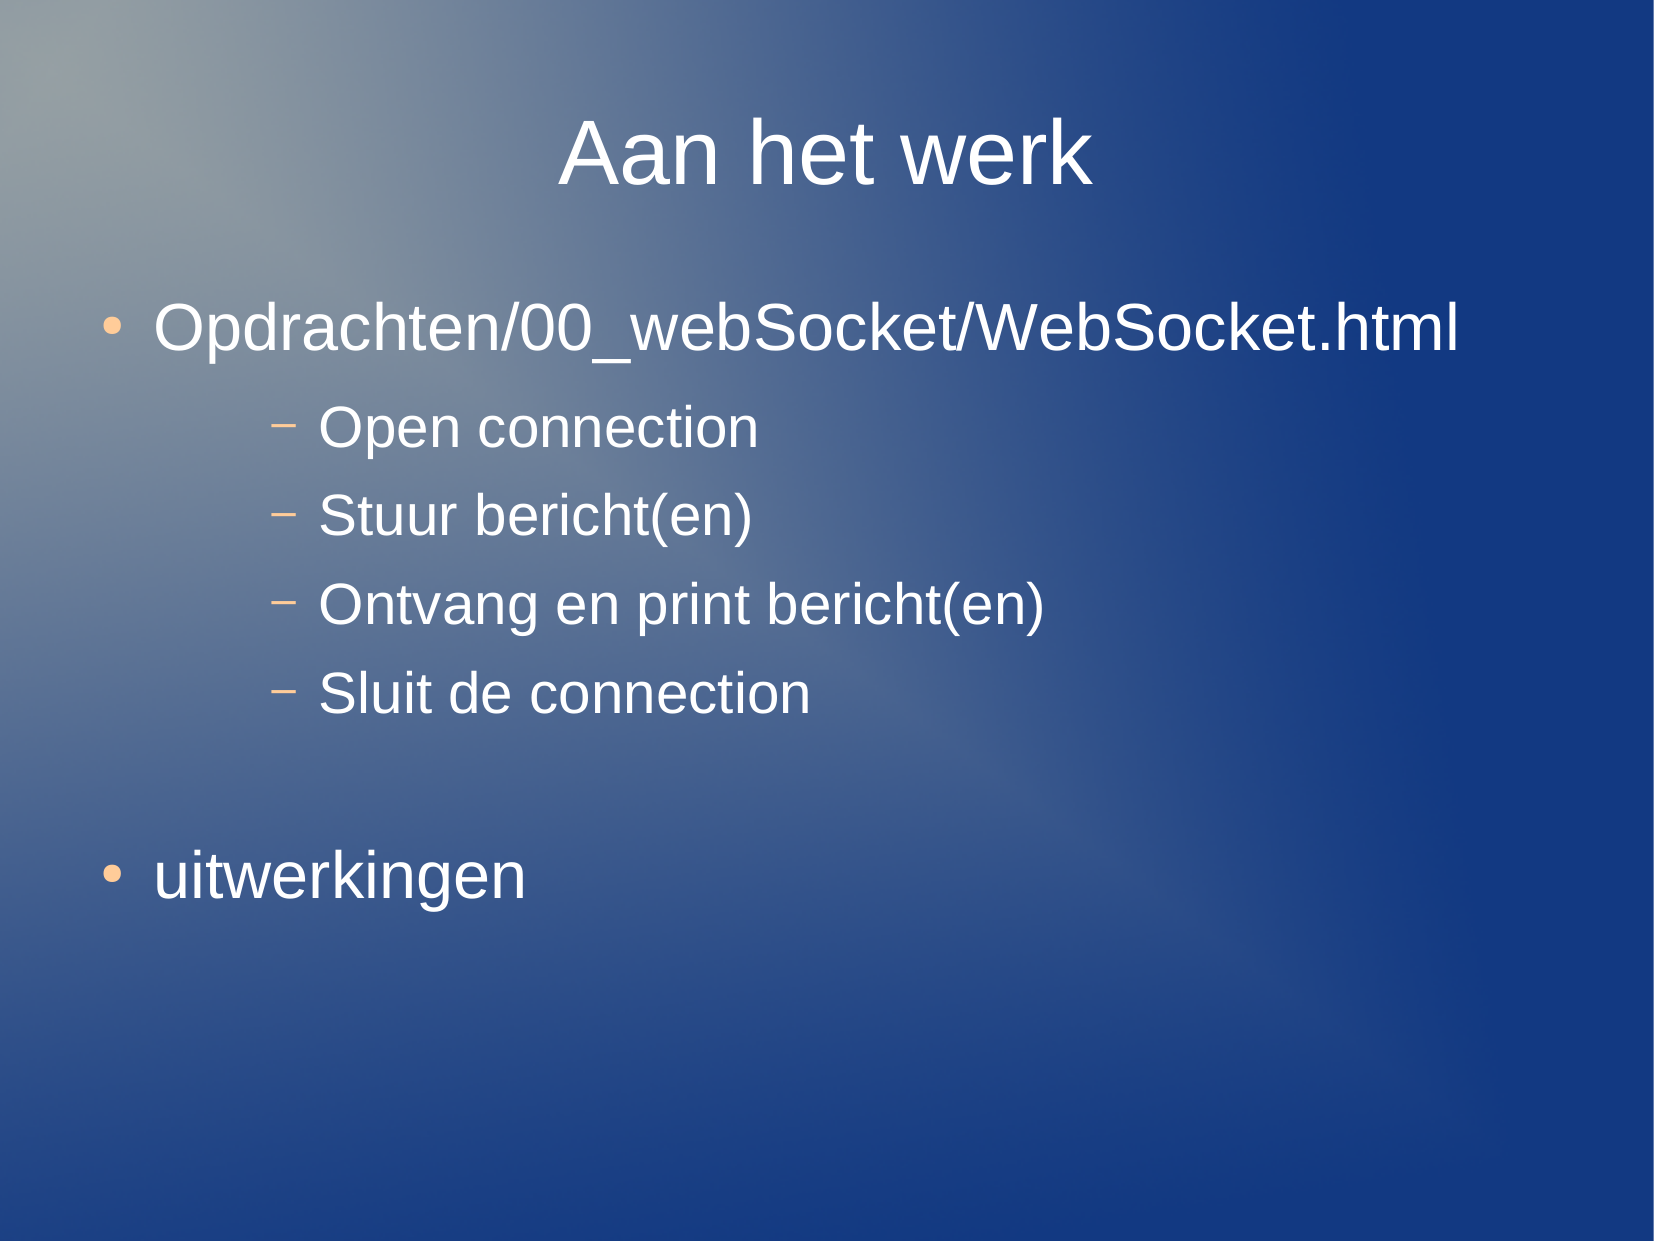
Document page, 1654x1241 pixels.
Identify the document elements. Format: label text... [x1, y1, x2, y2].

title Aan het werk [82, 49, 1571, 257]
picture [0, 0, 1654, 1241]
list Opdrachten/00_webSocket/WebSocket.html Open connection Stuur bericht(en) Ontvang en print bericht(en) Sluit de connection uitwerkingen [82, 290, 1571, 1010]
